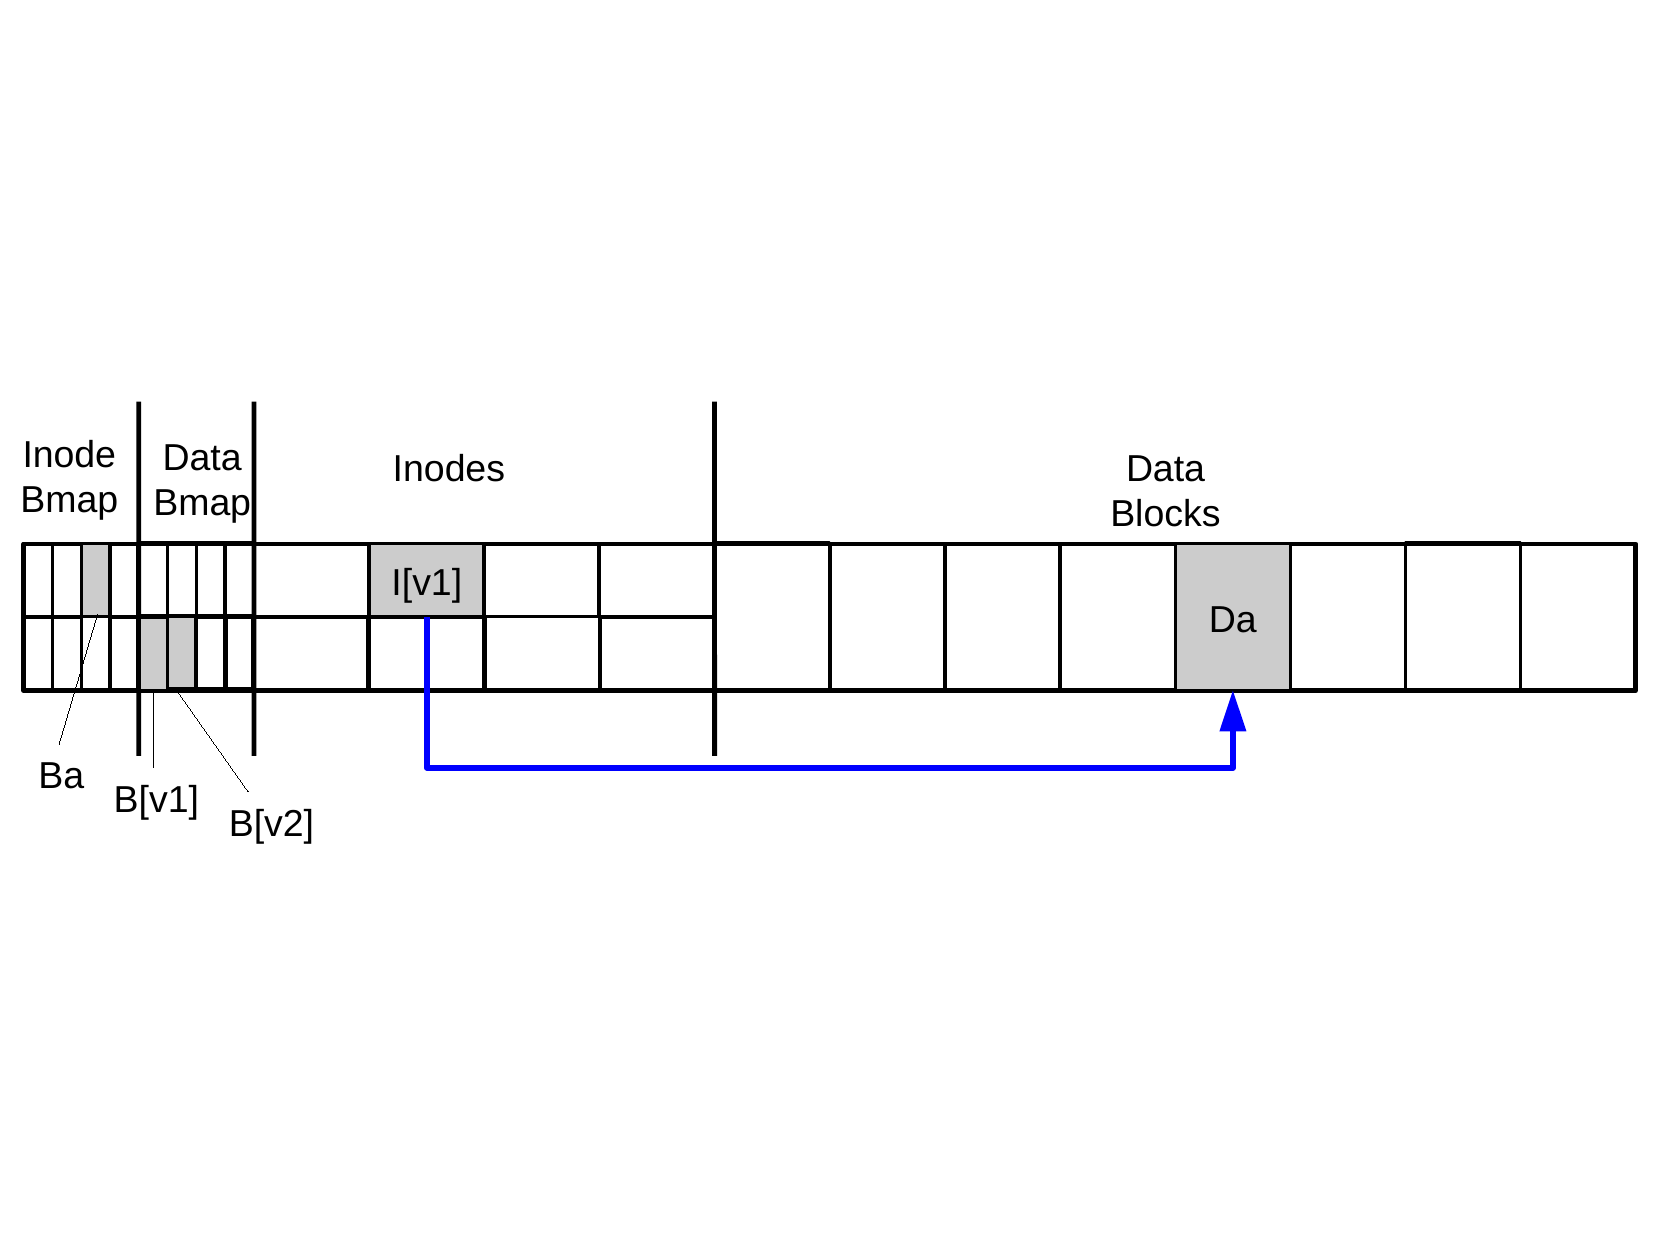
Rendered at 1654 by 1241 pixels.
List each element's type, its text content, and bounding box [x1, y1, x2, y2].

text_box [139, 615, 194, 691]
text_box B[v2] [214, 791, 330, 849]
text_box Data Bmap [138, 425, 266, 524]
text_box [81, 543, 108, 615]
text_box B[v1] [98, 767, 215, 825]
text_box I[v1] [369, 543, 482, 616]
text_box Data Blocks [1051, 437, 1281, 494]
text_box Da [1175, 543, 1289, 691]
text_box Inode Bmap [0, 422, 139, 522]
text_box Inodes [377, 437, 567, 494]
text_box Ba [23, 744, 99, 801]
